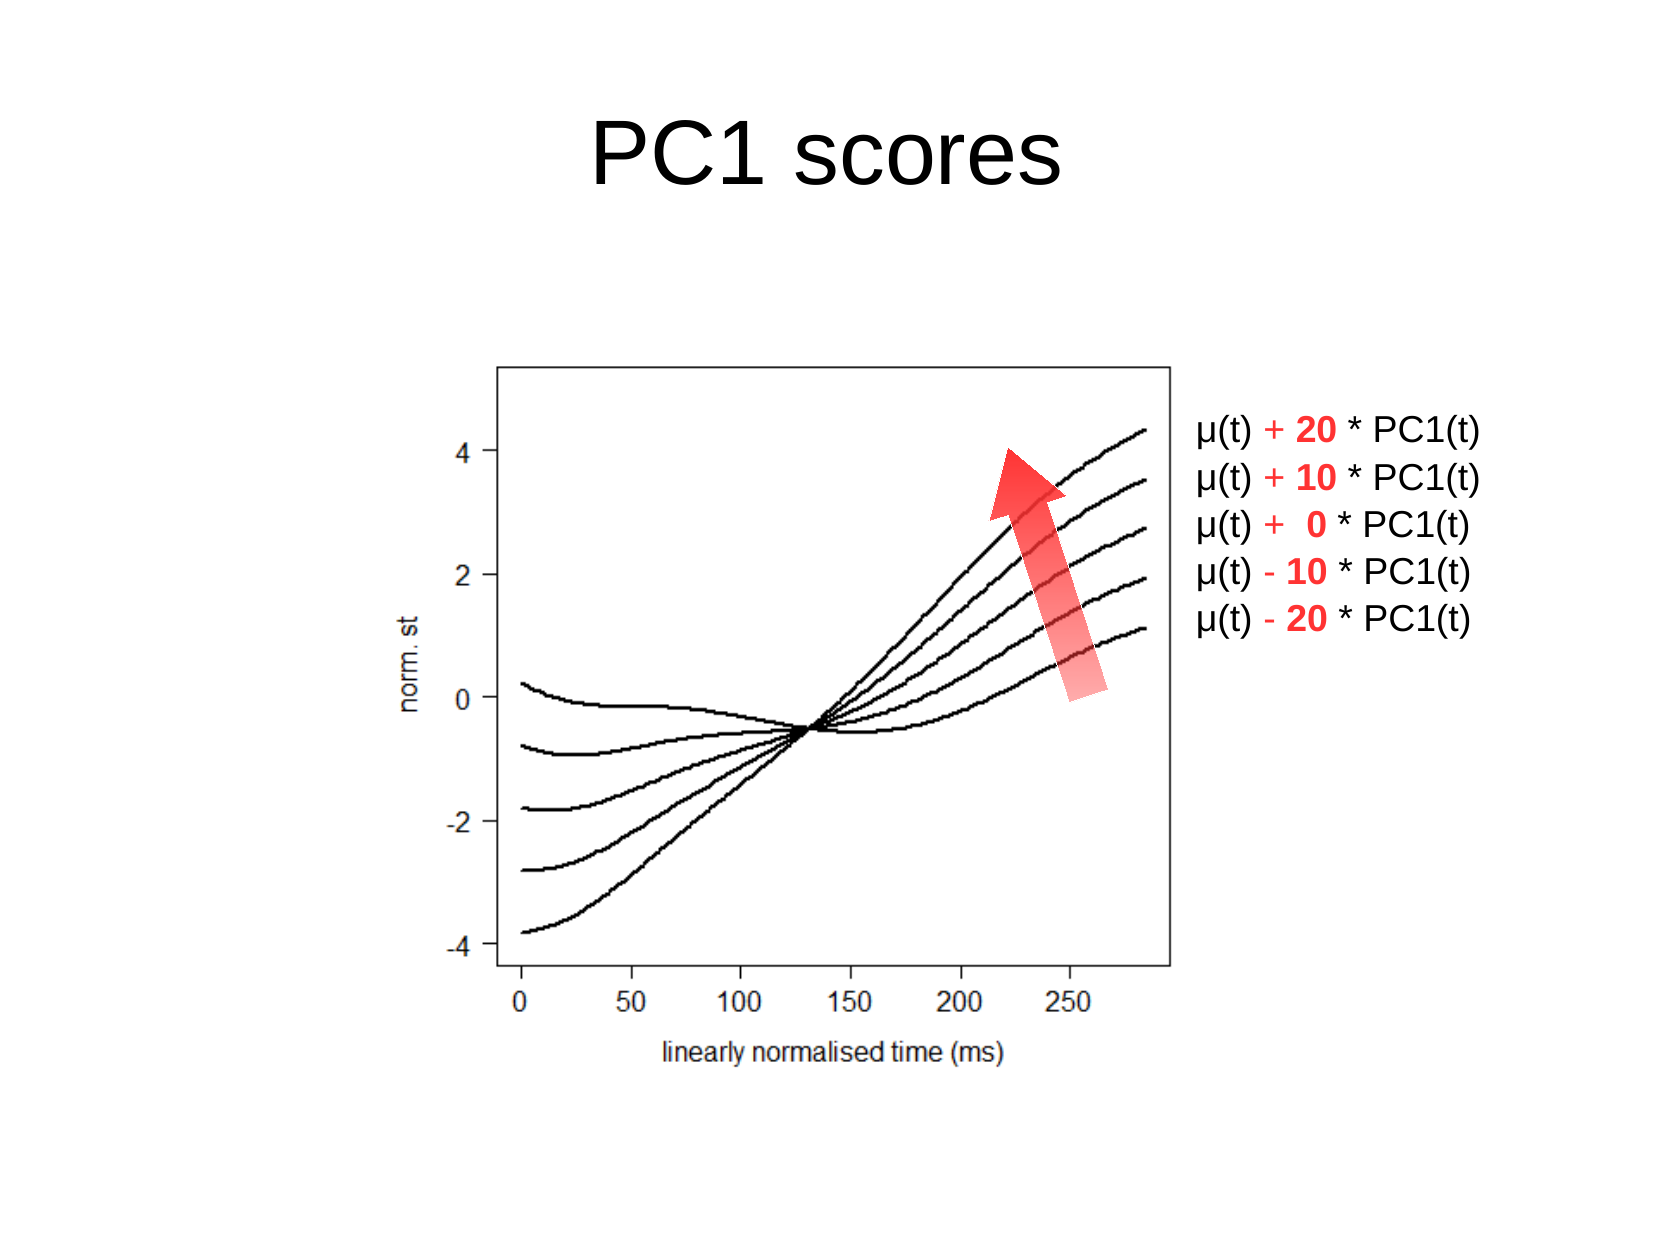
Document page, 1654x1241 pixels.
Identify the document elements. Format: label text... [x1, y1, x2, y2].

text_box μ(t) + 0 * PC1(t) [1181, 496, 1548, 543]
text_box μ(t) - 20 * PC1(t) [1181, 590, 1548, 650]
text_box μ(t) - 10 * PC1(t) [1181, 543, 1548, 590]
text_box [988, 446, 1109, 703]
picture [395, 265, 1223, 1093]
text_box μ(t) + 10 * PC1(t) [1181, 448, 1548, 496]
title PC1 scores [82, 49, 1571, 257]
text_box μ(t) + 20 * PC1(t) [1181, 401, 1548, 448]
